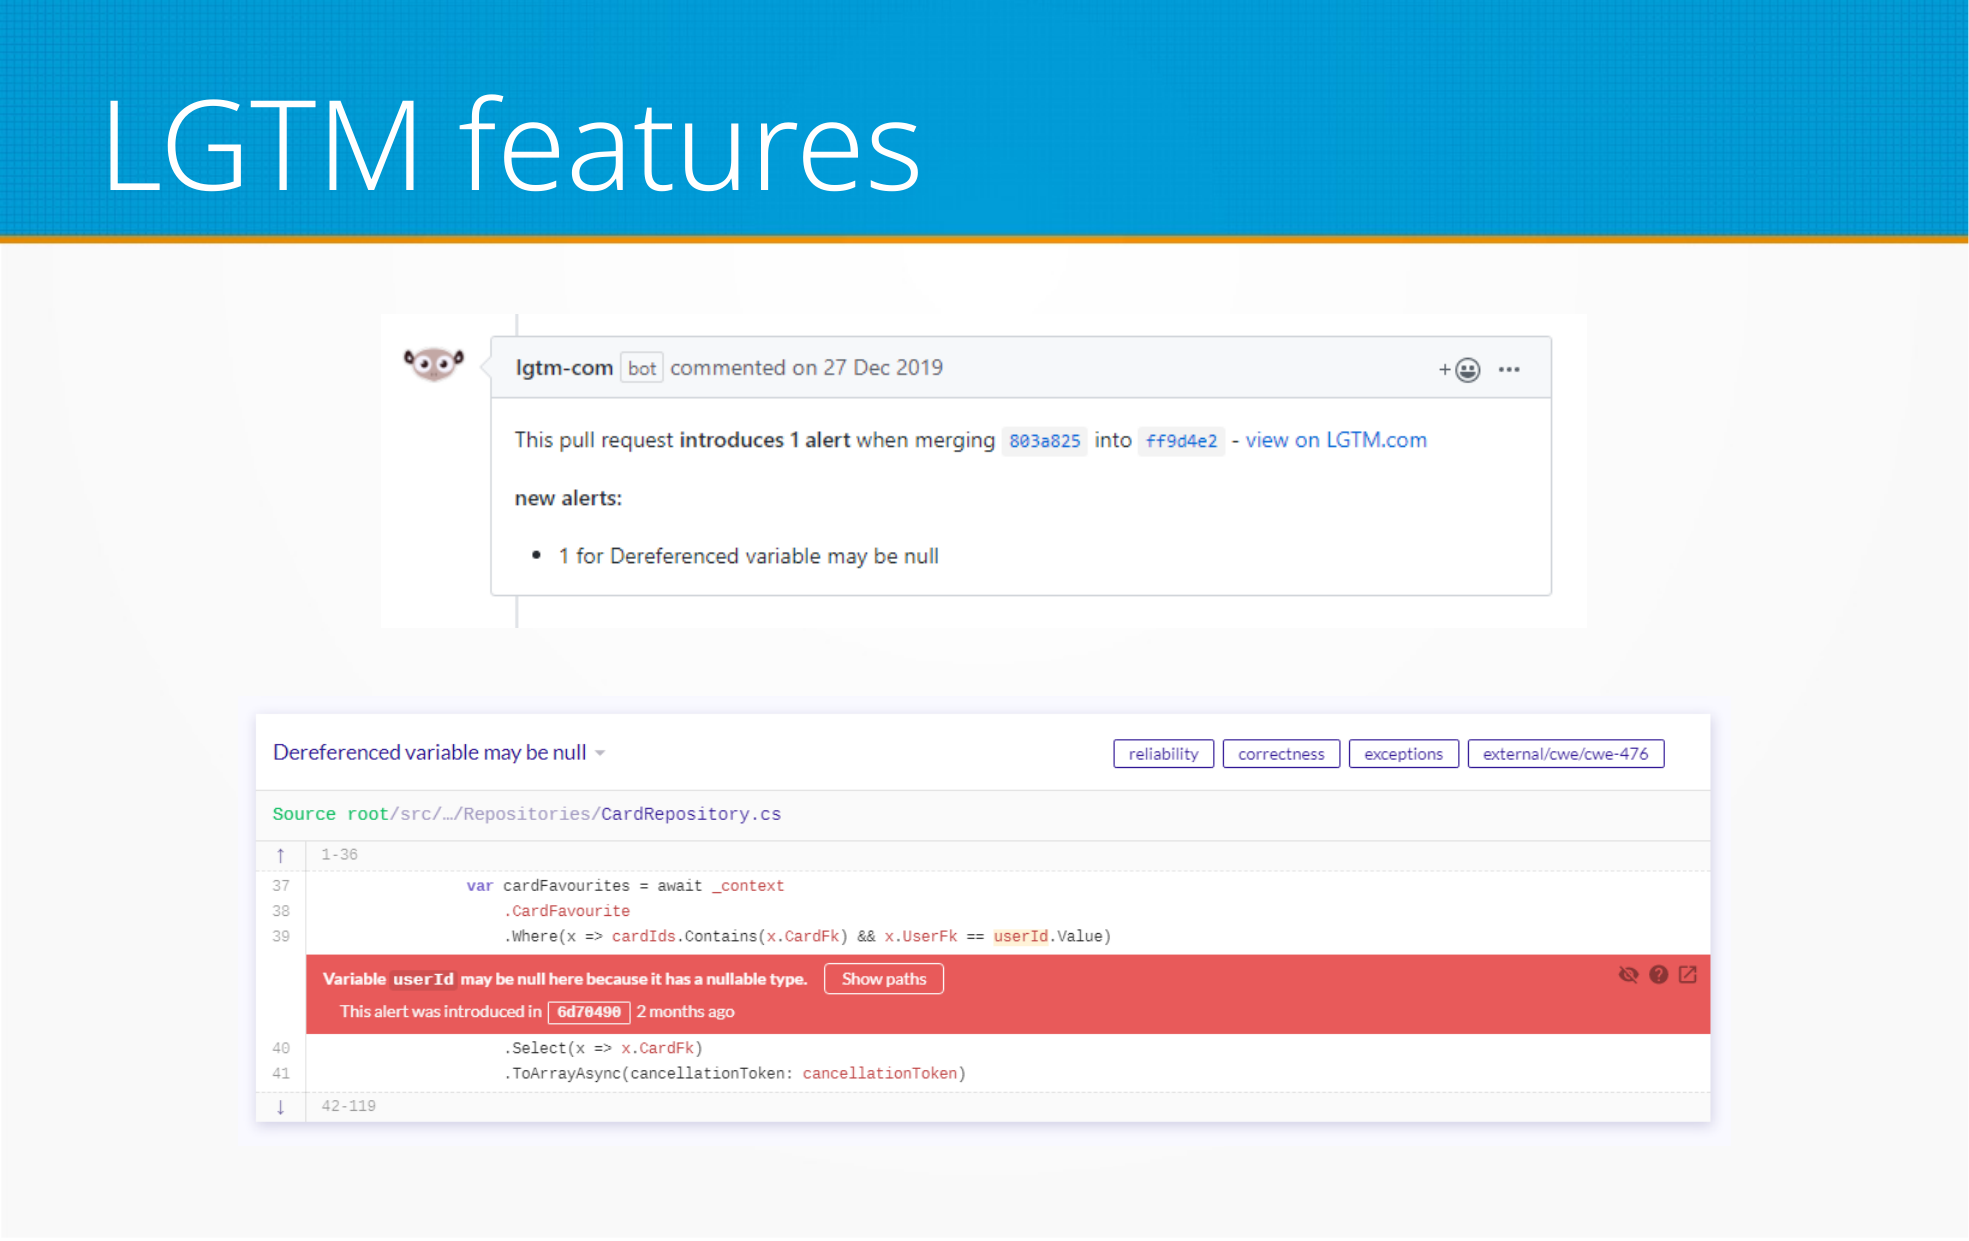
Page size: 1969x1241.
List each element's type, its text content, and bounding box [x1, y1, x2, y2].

picture [0, 233, 1969, 1241]
title LGTM features [98, 19, 1870, 227]
